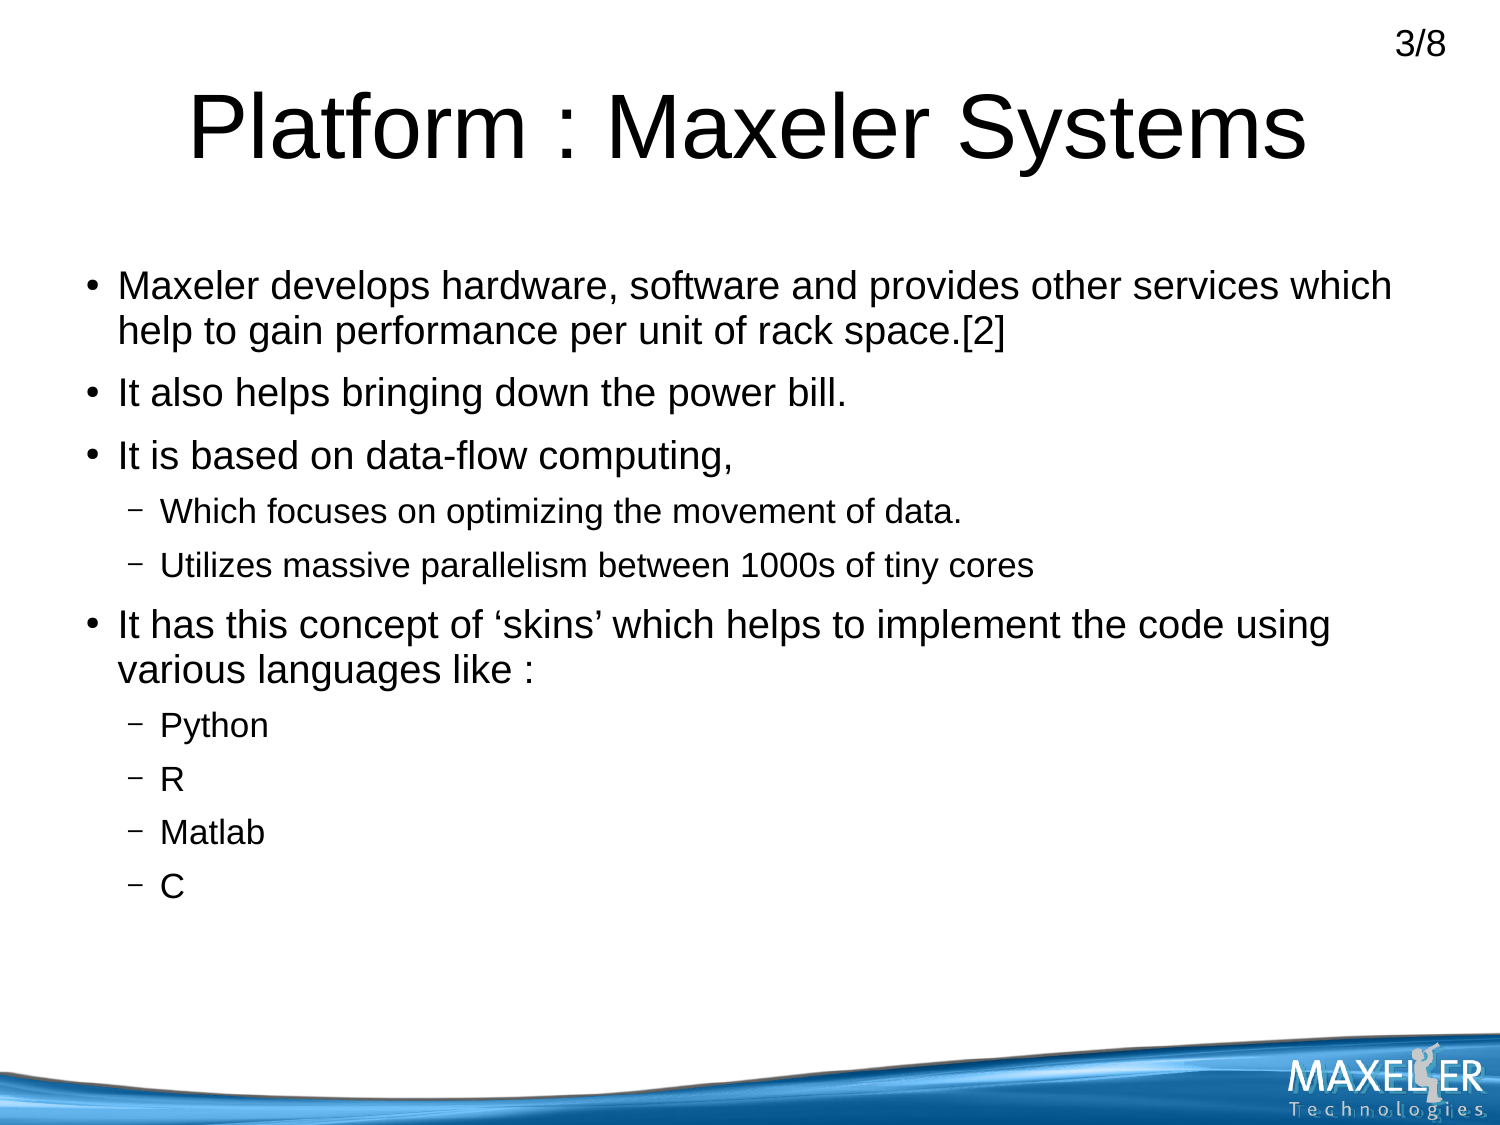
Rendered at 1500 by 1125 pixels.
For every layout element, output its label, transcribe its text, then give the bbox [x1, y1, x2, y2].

text_box 3/8 [1380, 15, 1486, 72]
picture [0, 1023, 1500, 1125]
title Platform : Maxeler Systems [75, 45, 1424, 208]
list Maxeler develops hardware, software and provides other services which help to gain performance per unit of rack space.[2] It also helps bringing down the power bill. It is based on data-flow computing, Which focuses on optimizing the movement of data. Utilizes massive parallelism between 1000s of tiny cores It has this concept of ‘skins’ which helps to implement the code using various languages like : Python R Matlab C [75, 263, 1425, 916]
